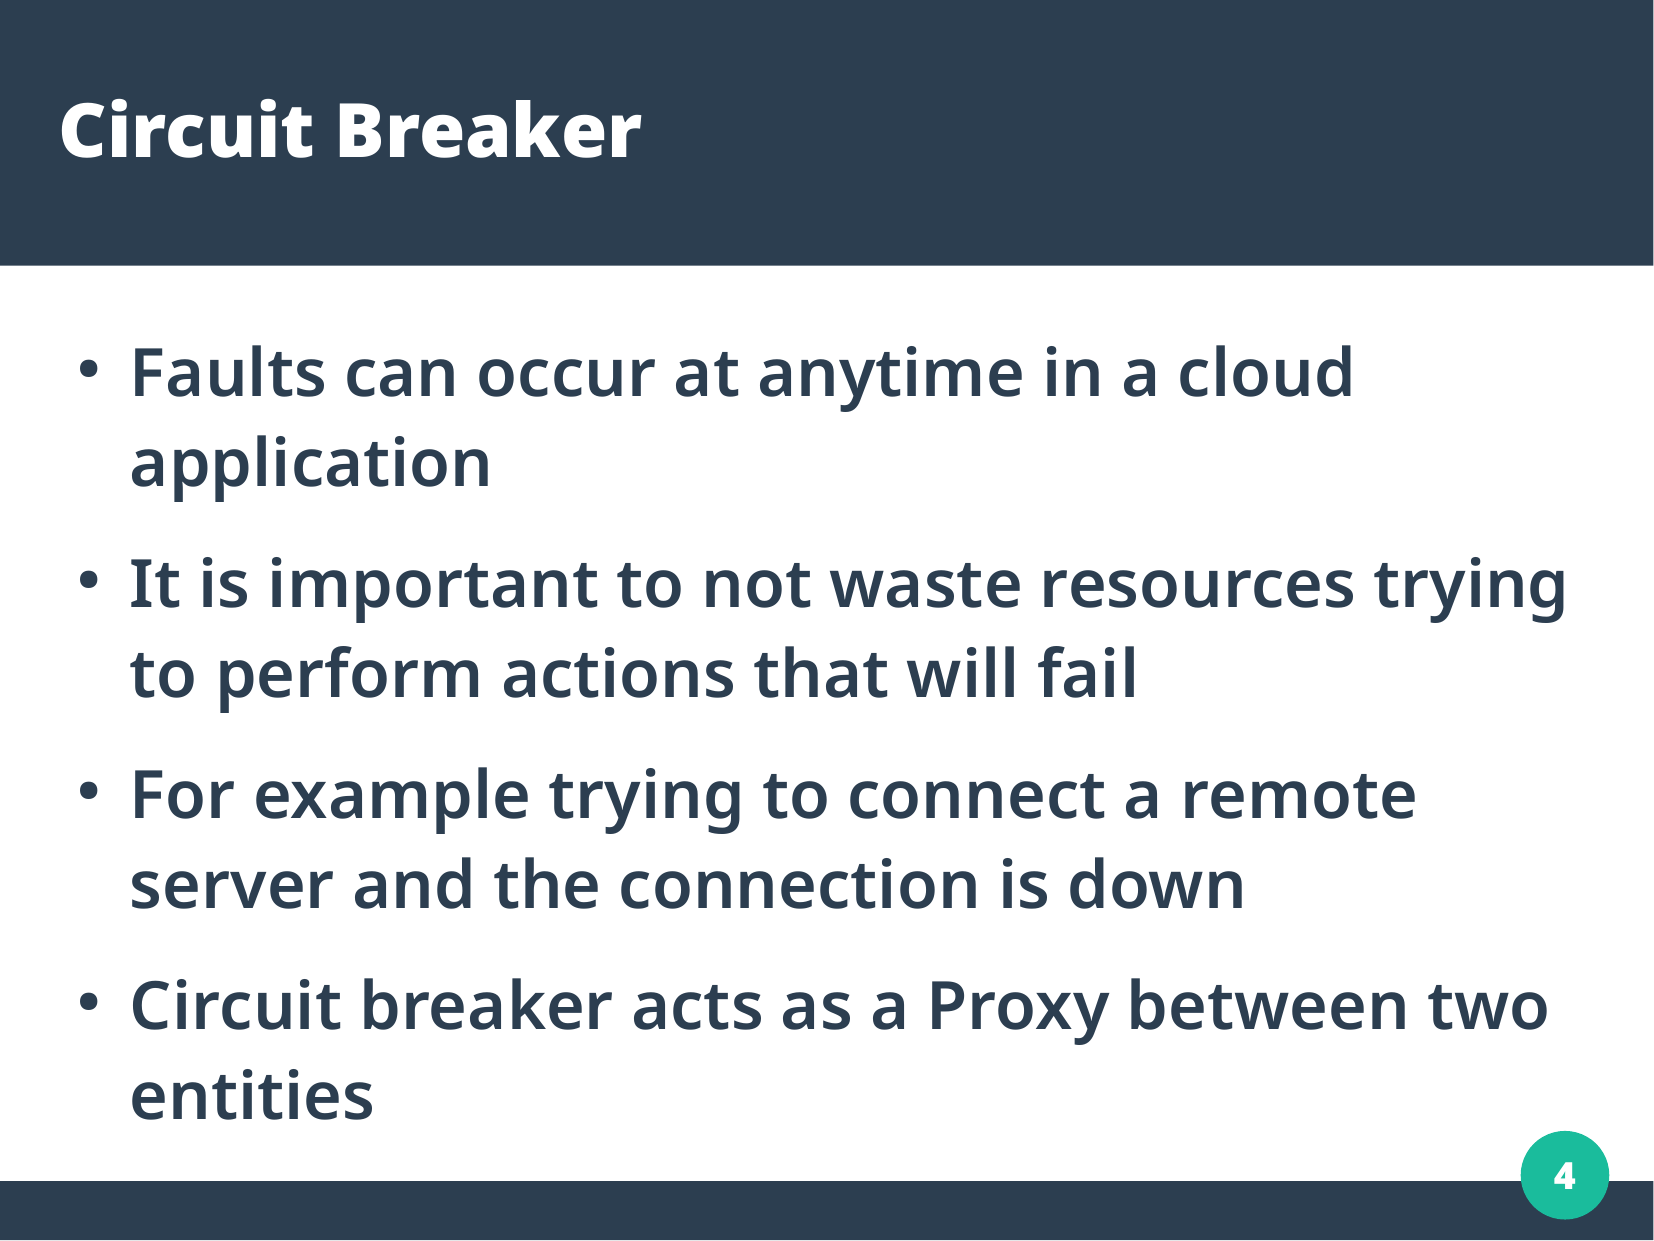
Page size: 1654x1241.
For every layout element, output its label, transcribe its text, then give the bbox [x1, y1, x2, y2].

list Faults can occur at anytime in a cloud application It is important to not waste resources trying to perform actions that will fail For example trying to connect a remote server and the connection is down Circuit breaker acts as a Proxy between two entities [59, 324, 1595, 1152]
title Circuit Breaker [59, 49, 1595, 207]
